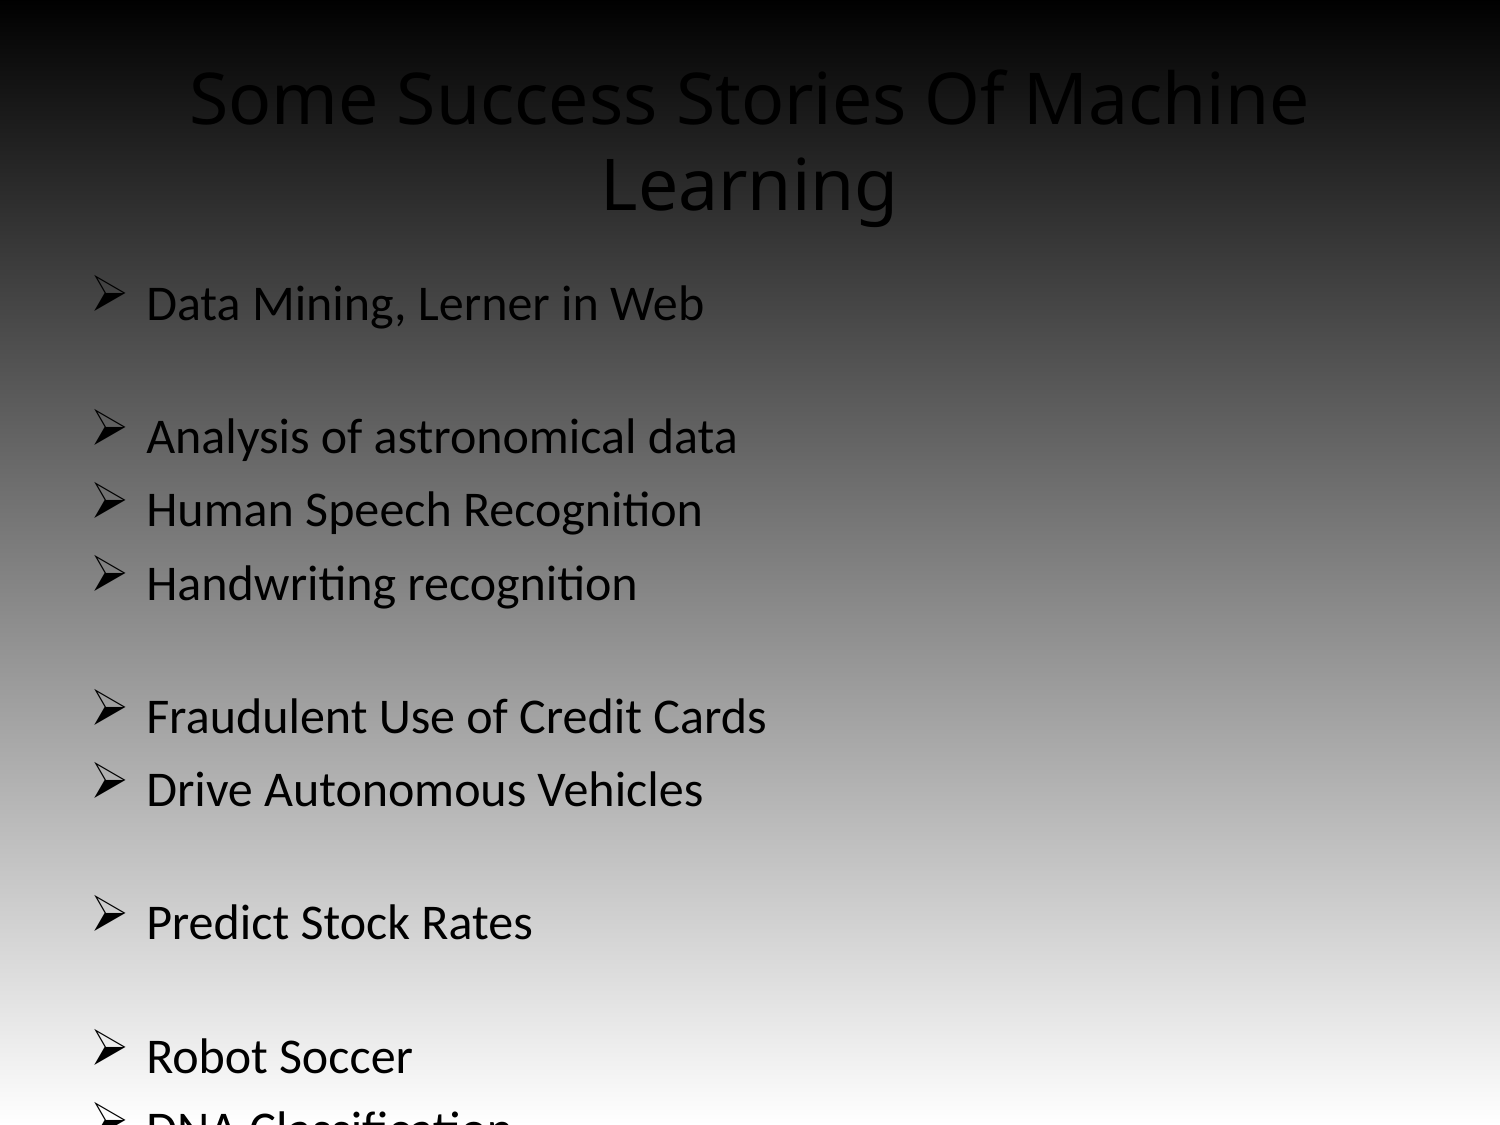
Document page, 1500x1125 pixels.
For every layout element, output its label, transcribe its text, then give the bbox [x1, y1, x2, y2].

list Data Mining, Lerner in Web Analysis of astronomical data Human Speech Recognition Handwriting recognition Fraudulent Use of Credit Cards Drive Autonomous Vehicles Predict Stock Rates Robot Soccer DNA Classification [75, 262, 1425, 1005]
title Some Success Stories Of Machine Learning [75, 45, 1425, 233]
